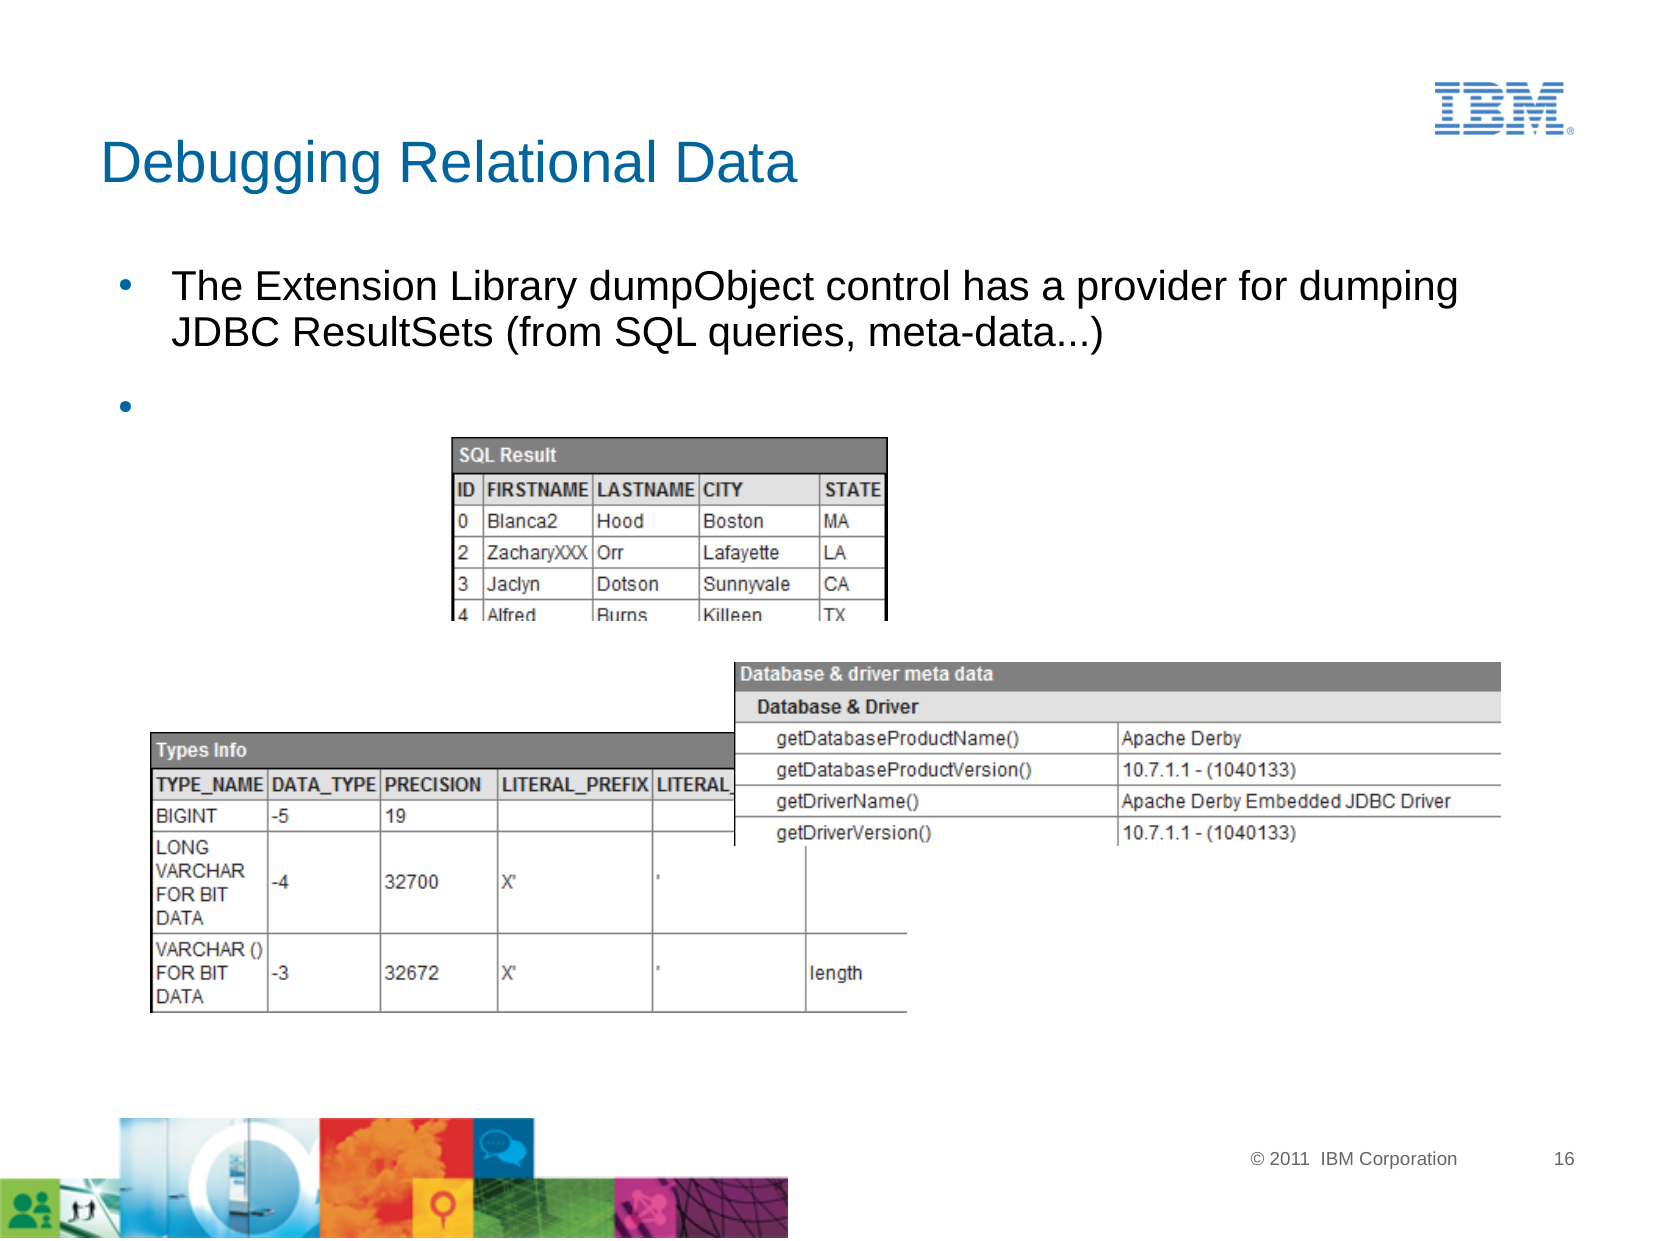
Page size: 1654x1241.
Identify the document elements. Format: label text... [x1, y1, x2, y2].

picture [0, 0, 1654, 1241]
title Debugging Relational Data [100, 94, 1313, 230]
list The Extension Library dumpObject control has a provider for dumping JDBC ResultSets (from SQL queries, meta-data...) [100, 262, 1481, 1073]
